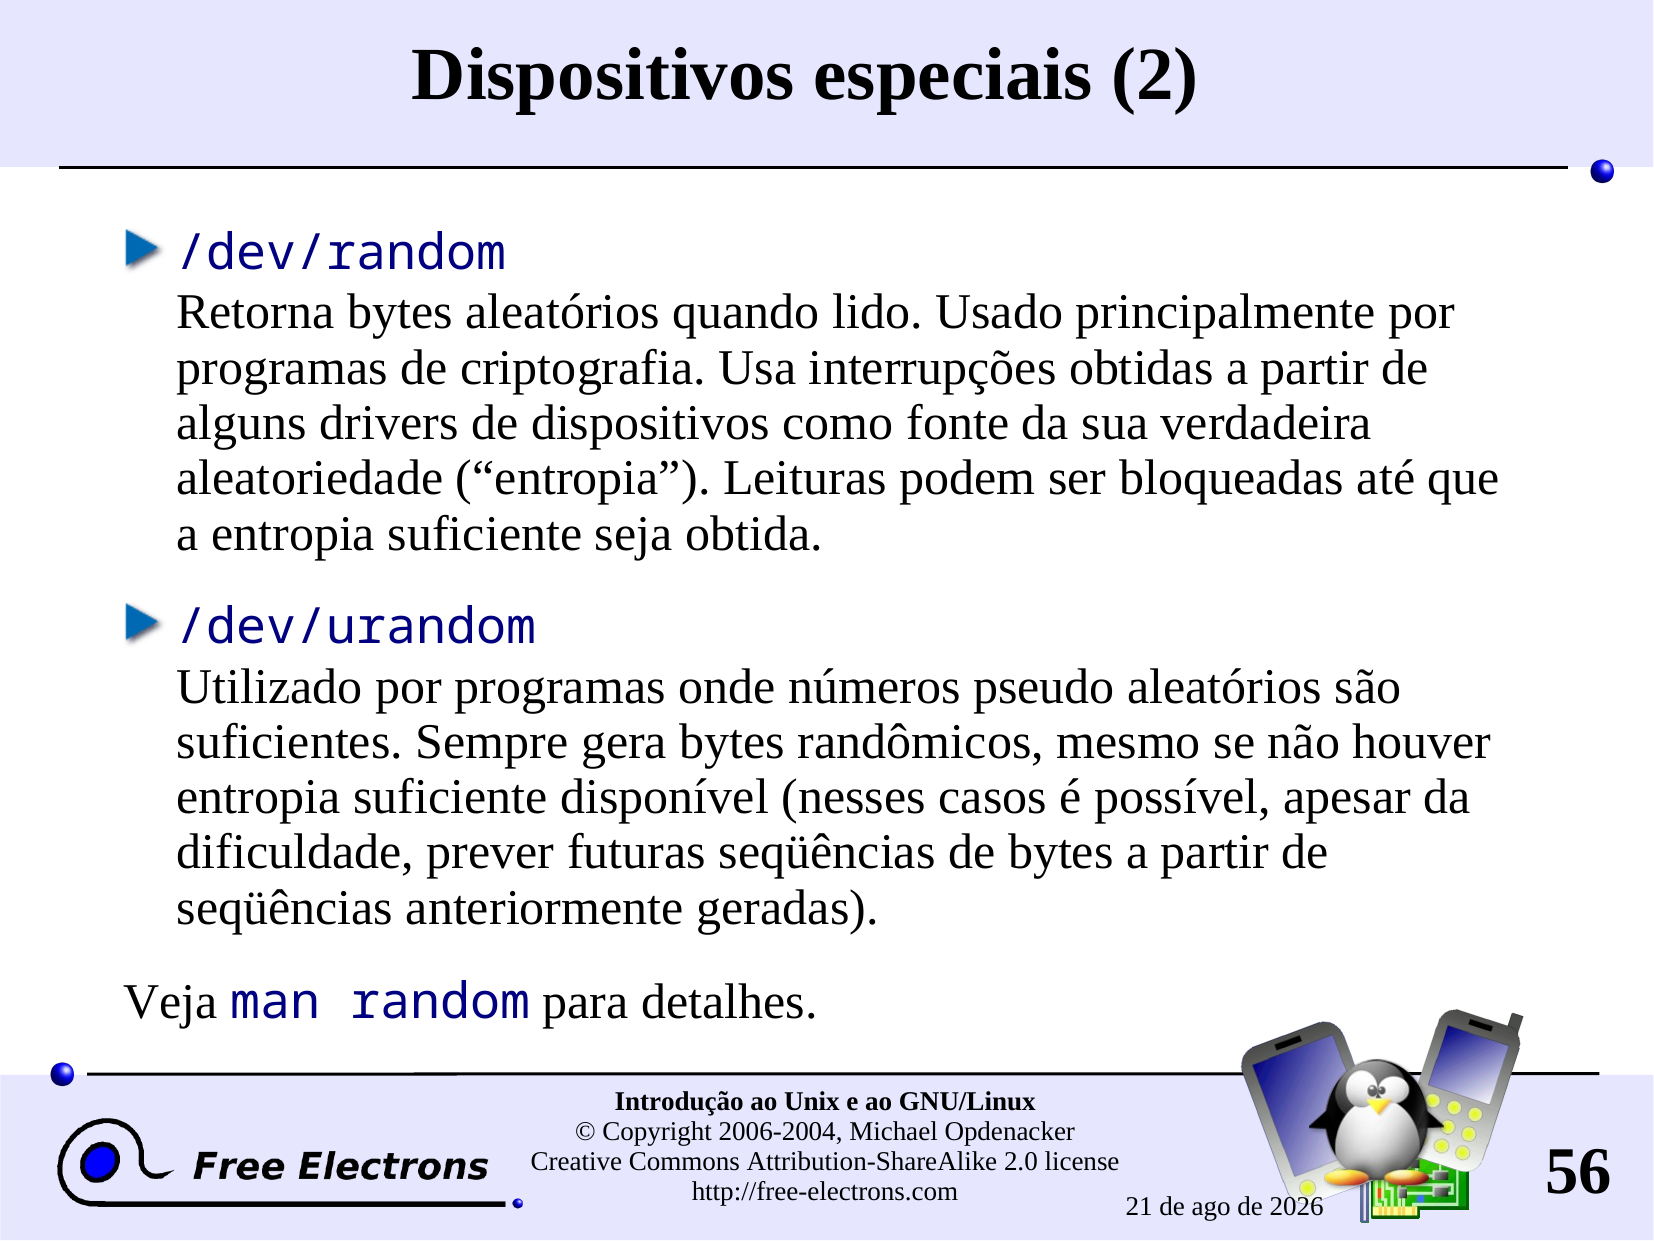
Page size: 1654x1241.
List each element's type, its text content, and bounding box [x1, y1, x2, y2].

title Dispositivos especiais (2) [60, 25, 1551, 124]
picture [1231, 1007, 1538, 1241]
picture [50, 1107, 527, 1216]
list /dev/random Retorna bytes aleatórios quando lido. Usado principalmente por programas de criptografia. Usa interrupções obtidas a partir de alguns drivers de dispositivos como fonte da sua verdadeira aleatoriedade (“entropia”). Leituras podem ser bloqueadas até que a entropia suficiente seja obtida. /dev/urandom Utilizado por programas onde números pseudo aleatórios são suficientes. Sempre gera bytes randômicos, mesmo se não houver entropia suficiente disponível (nesses casos é possível, apesar da dificuldade, prever futuras seqüências de bytes a partir de seqüências anteriormente geradas). Veja man random para detalhes. [105, 216, 1518, 1066]
picture [1286, 1198, 1293, 1214]
